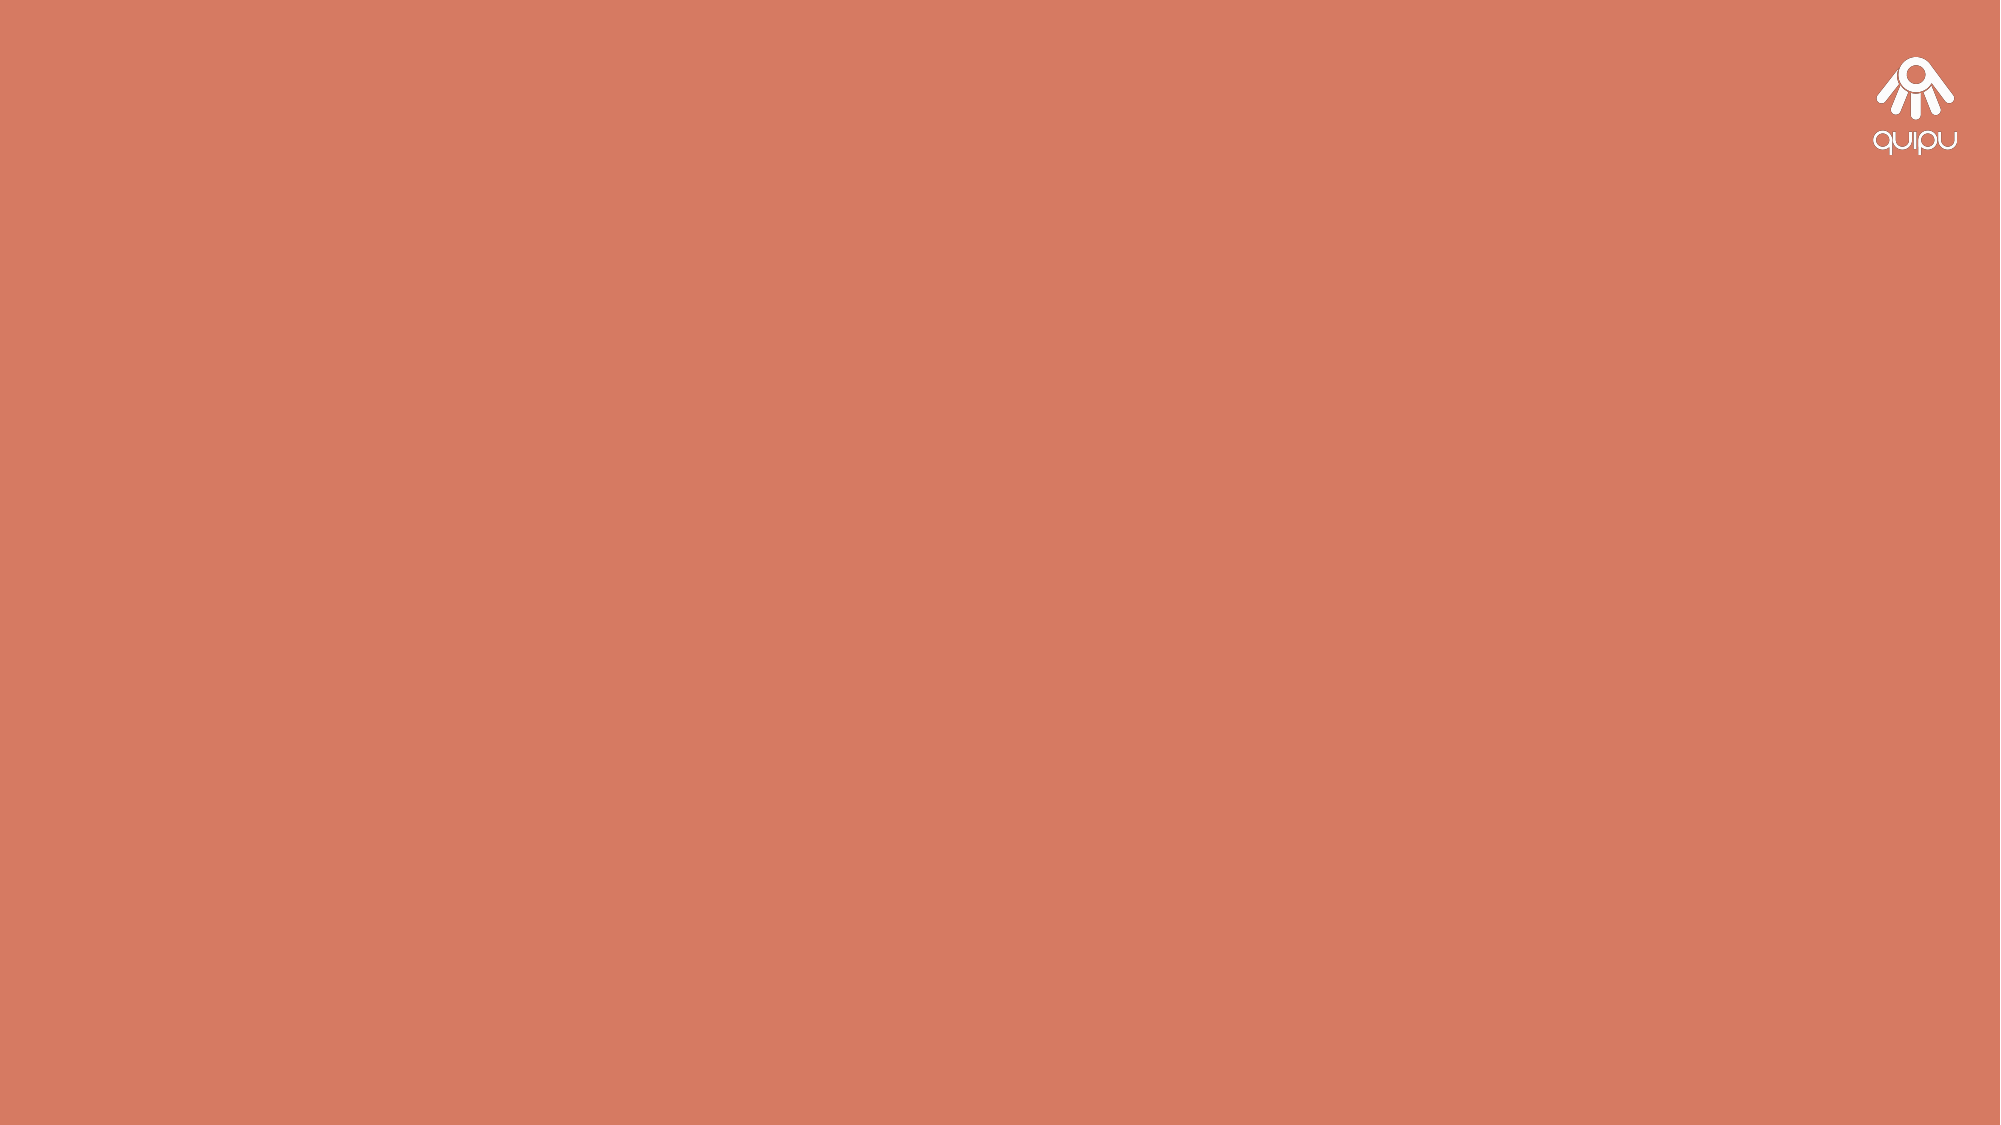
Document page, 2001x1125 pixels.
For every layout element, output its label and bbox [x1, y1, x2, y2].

picture [1873, 57, 1957, 155]
